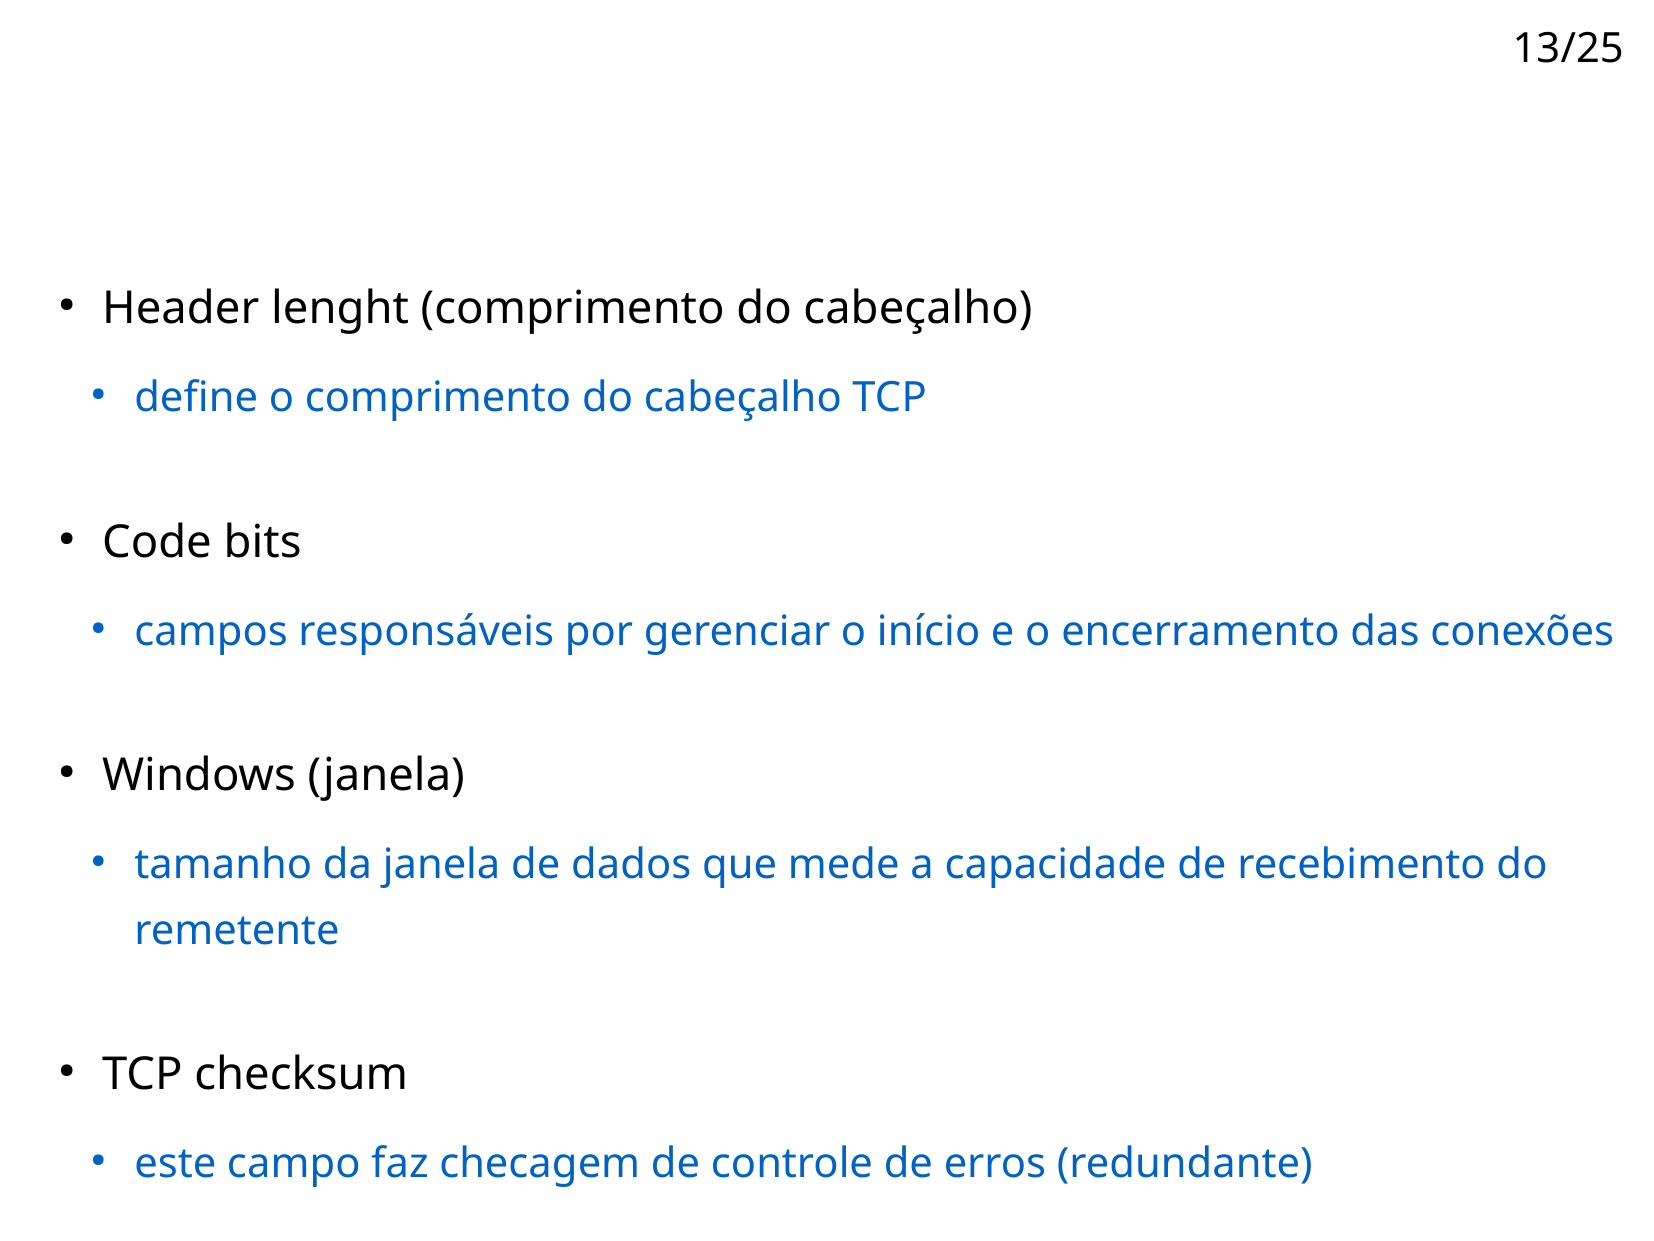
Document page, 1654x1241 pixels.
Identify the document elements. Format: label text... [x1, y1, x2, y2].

list Header lenght (comprimento do cabeçalho) define o comprimento do cabeçalho TCP Code bits campos responsáveis por gerenciar o início e o encerramento das conexões Windows (janela) tamanho da janela de dados que mede a capacidade de recebimento do remetente TCP checksum este campo faz checagem de controle de erros (redundante) [59, 265, 1625, 1211]
